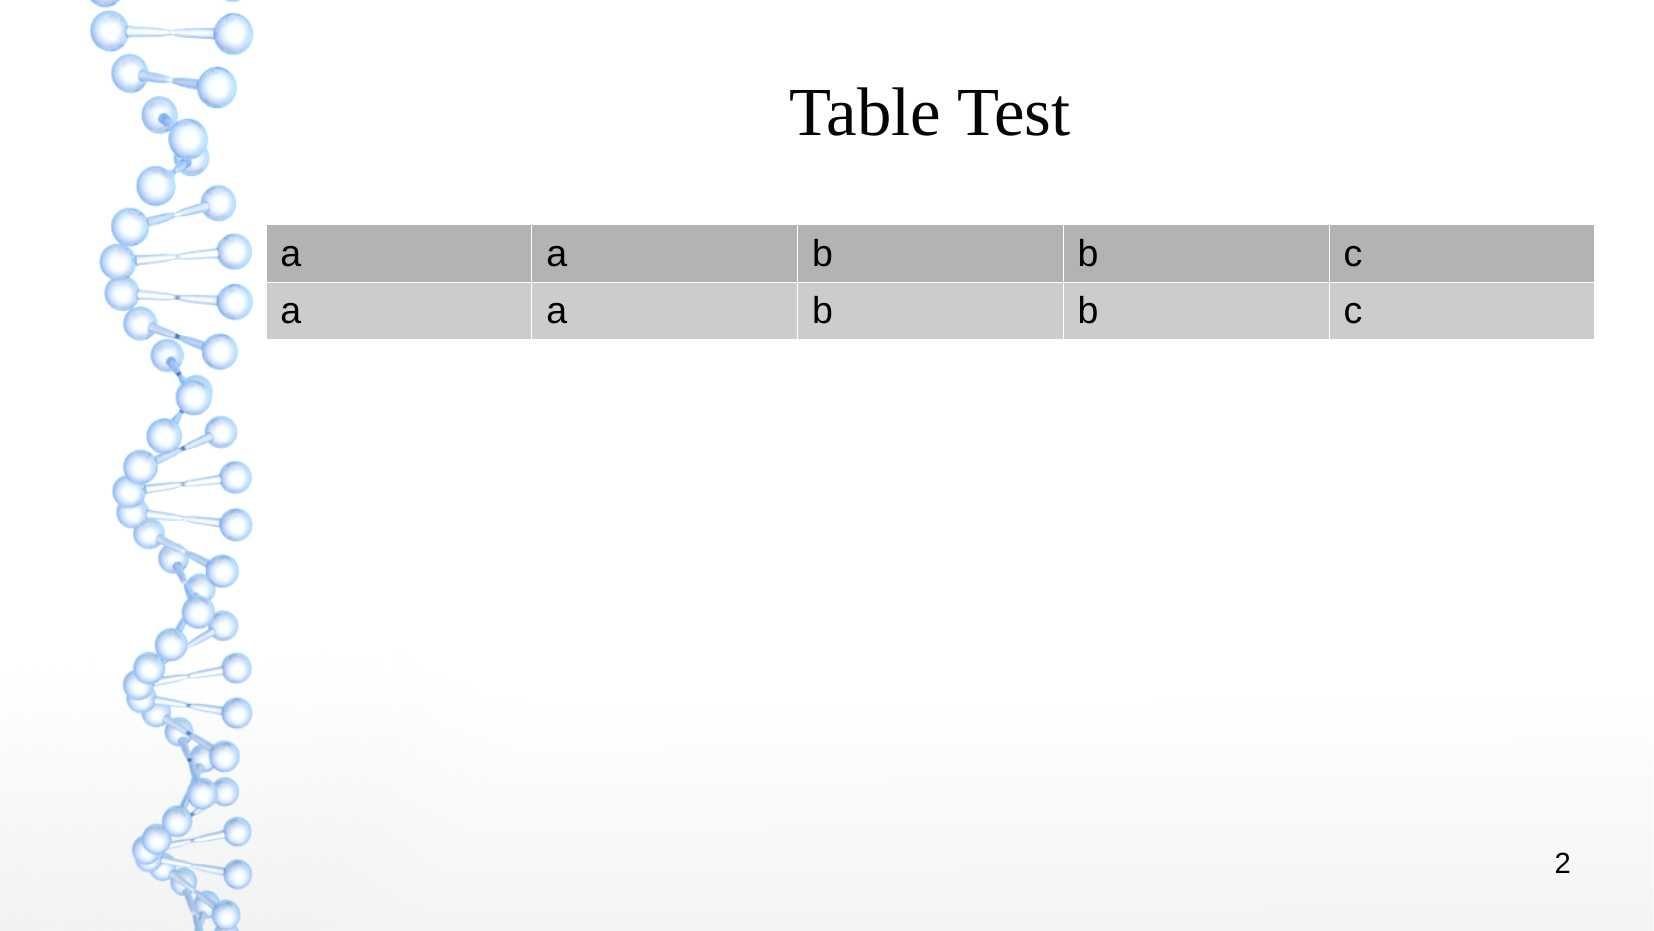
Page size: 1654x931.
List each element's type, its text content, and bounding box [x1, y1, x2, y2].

table_header c [1330, 225, 1594, 282]
table_header b [798, 225, 1063, 282]
table_header a [267, 225, 531, 282]
table_cell a [267, 283, 531, 339]
table_header a [532, 225, 797, 282]
table_cell b [1064, 283, 1329, 339]
table_cell a [532, 283, 797, 339]
table_header b [1064, 225, 1329, 282]
picture [0, 0, 1654, 931]
table_cell b [798, 283, 1063, 339]
title Table Test [265, 35, 1595, 189]
table_cell c [1330, 283, 1594, 339]
